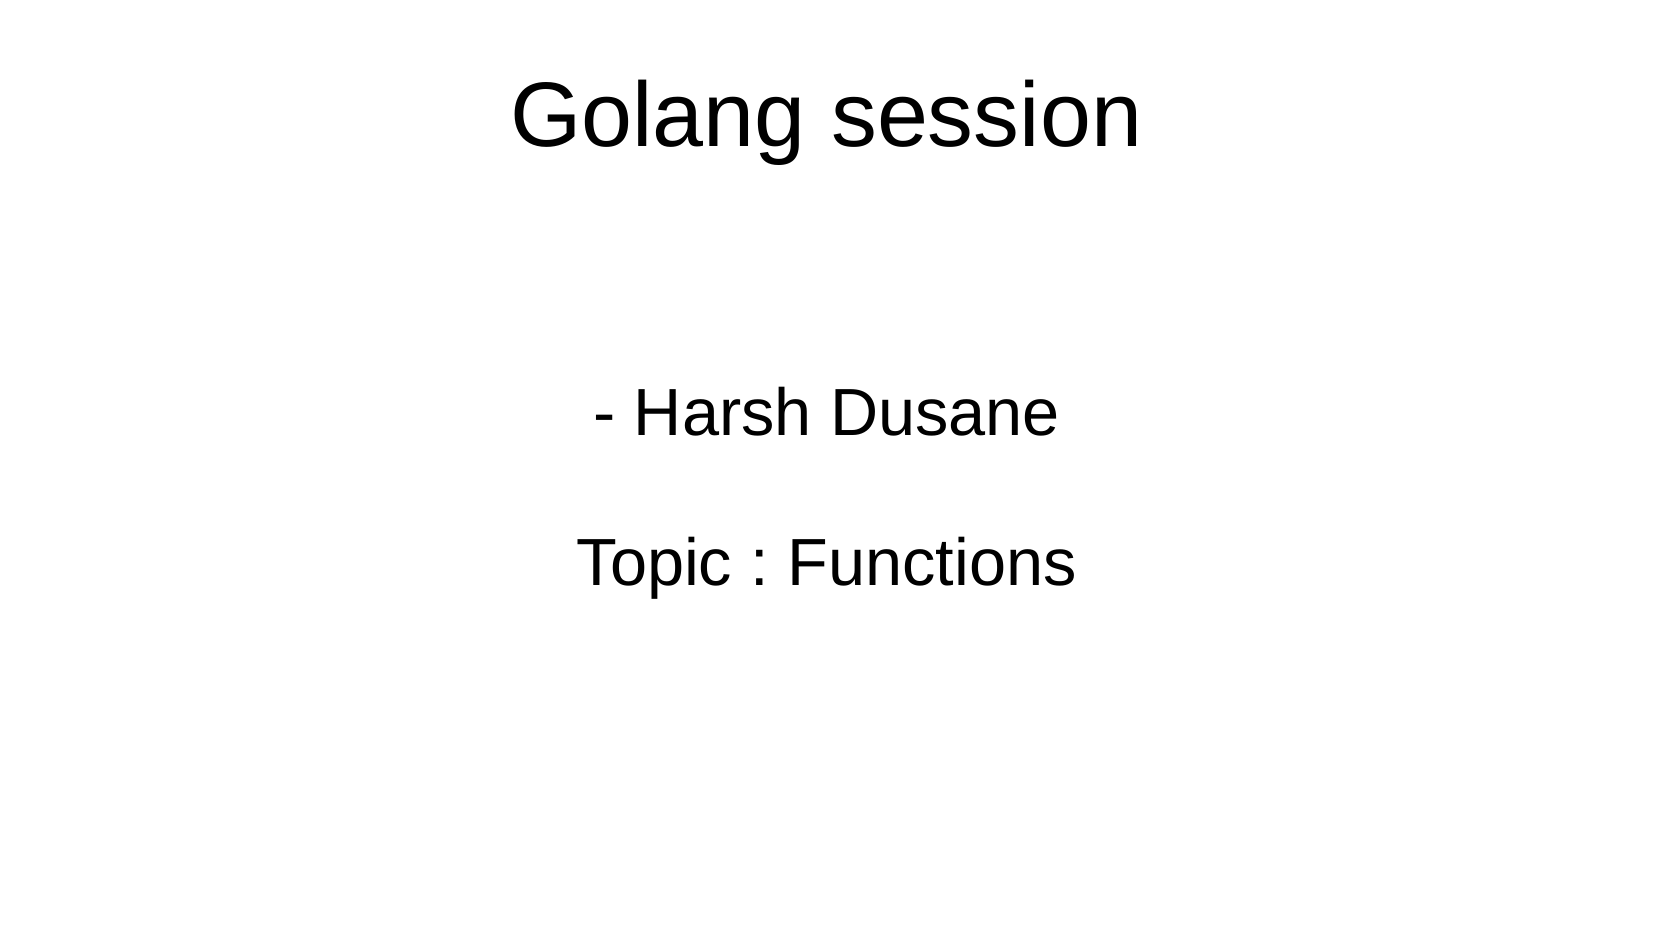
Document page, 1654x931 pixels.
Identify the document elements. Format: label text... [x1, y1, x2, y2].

subtitle - Harsh Dusane Topic : Functions [82, 217, 1571, 758]
title Golang session [82, 37, 1571, 193]
